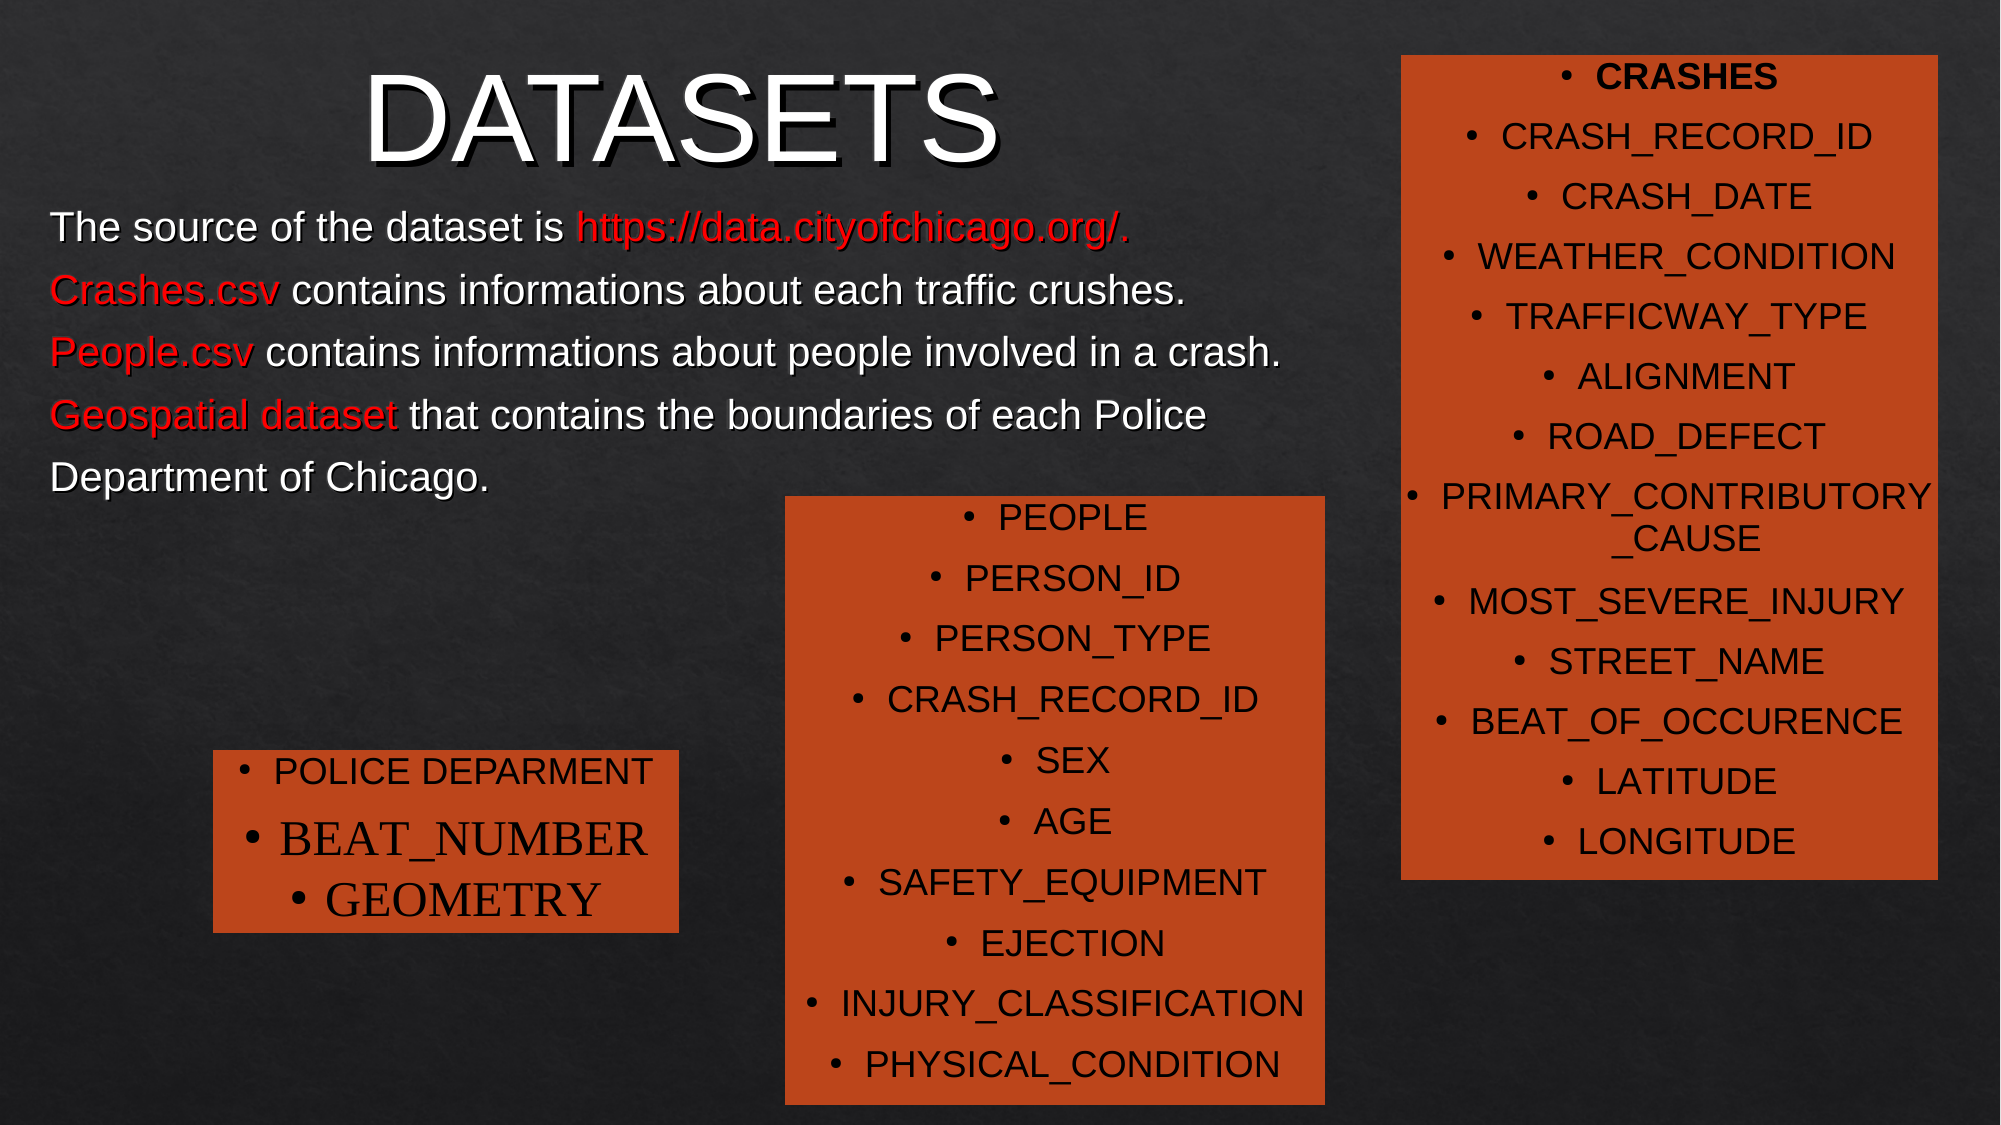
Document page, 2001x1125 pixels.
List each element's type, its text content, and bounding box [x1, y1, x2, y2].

table_cell MOST_SEVERE_INJURY [1401, 580, 1938, 640]
list The source of the dataset is https://data.cityofchicago.org/. Crashes.csv contains informations about each traffic crushes. People.csv contains informations about people involved in a crash. Geospatial dataset that contains the boundaries of each Police Department of Chicago. [34, 192, 1863, 986]
table_cell LATITUDE [1401, 760, 1938, 820]
table_cell TRAFFICWAY_TYPE [1401, 295, 1938, 355]
table_cell CRASH_RECORD_ID [785, 679, 1325, 740]
table_cell BEAT_NUMBER [213, 811, 679, 872]
table_header PEOPLE [785, 496, 1325, 557]
table_cell EJECTION [785, 922, 1325, 983]
table_cell SAFETY_EQUIPMENT [785, 861, 1325, 922]
table_cell PERSON_TYPE [785, 618, 1325, 679]
table_cell BEAT_OF_OCCURENCE [1401, 700, 1938, 760]
table_cell CRASH_RECORD_ID [1401, 115, 1938, 175]
table_cell PRIMARY_CONTRIBUTORY_CAUSE [1401, 475, 1938, 580]
table_cell WEATHER_CONDITION [1401, 235, 1938, 295]
title DATASETS [137, 3, 1863, 192]
table_header POLICE DEPARMENT [213, 750, 679, 811]
table_cell PERSON_ID [785, 557, 1325, 618]
table_cell SEX [785, 740, 1325, 800]
table_cell GEOMETRY [213, 872, 679, 933]
table_cell STREET_NAME [1401, 640, 1938, 700]
table_cell PHYSICAL_CONDITION [785, 1044, 1325, 1105]
table_cell ROAD_DEFECT [1401, 415, 1938, 475]
table_cell CRASH_DATE [1401, 175, 1938, 235]
table_cell LONGITUDE [1401, 820, 1938, 880]
table_cell AGE [785, 800, 1325, 861]
table_cell ALIGNMENT [1401, 355, 1938, 415]
table_cell INJURY_CLASSIFICATION [785, 983, 1325, 1044]
table_header CRASHES [1401, 55, 1938, 115]
